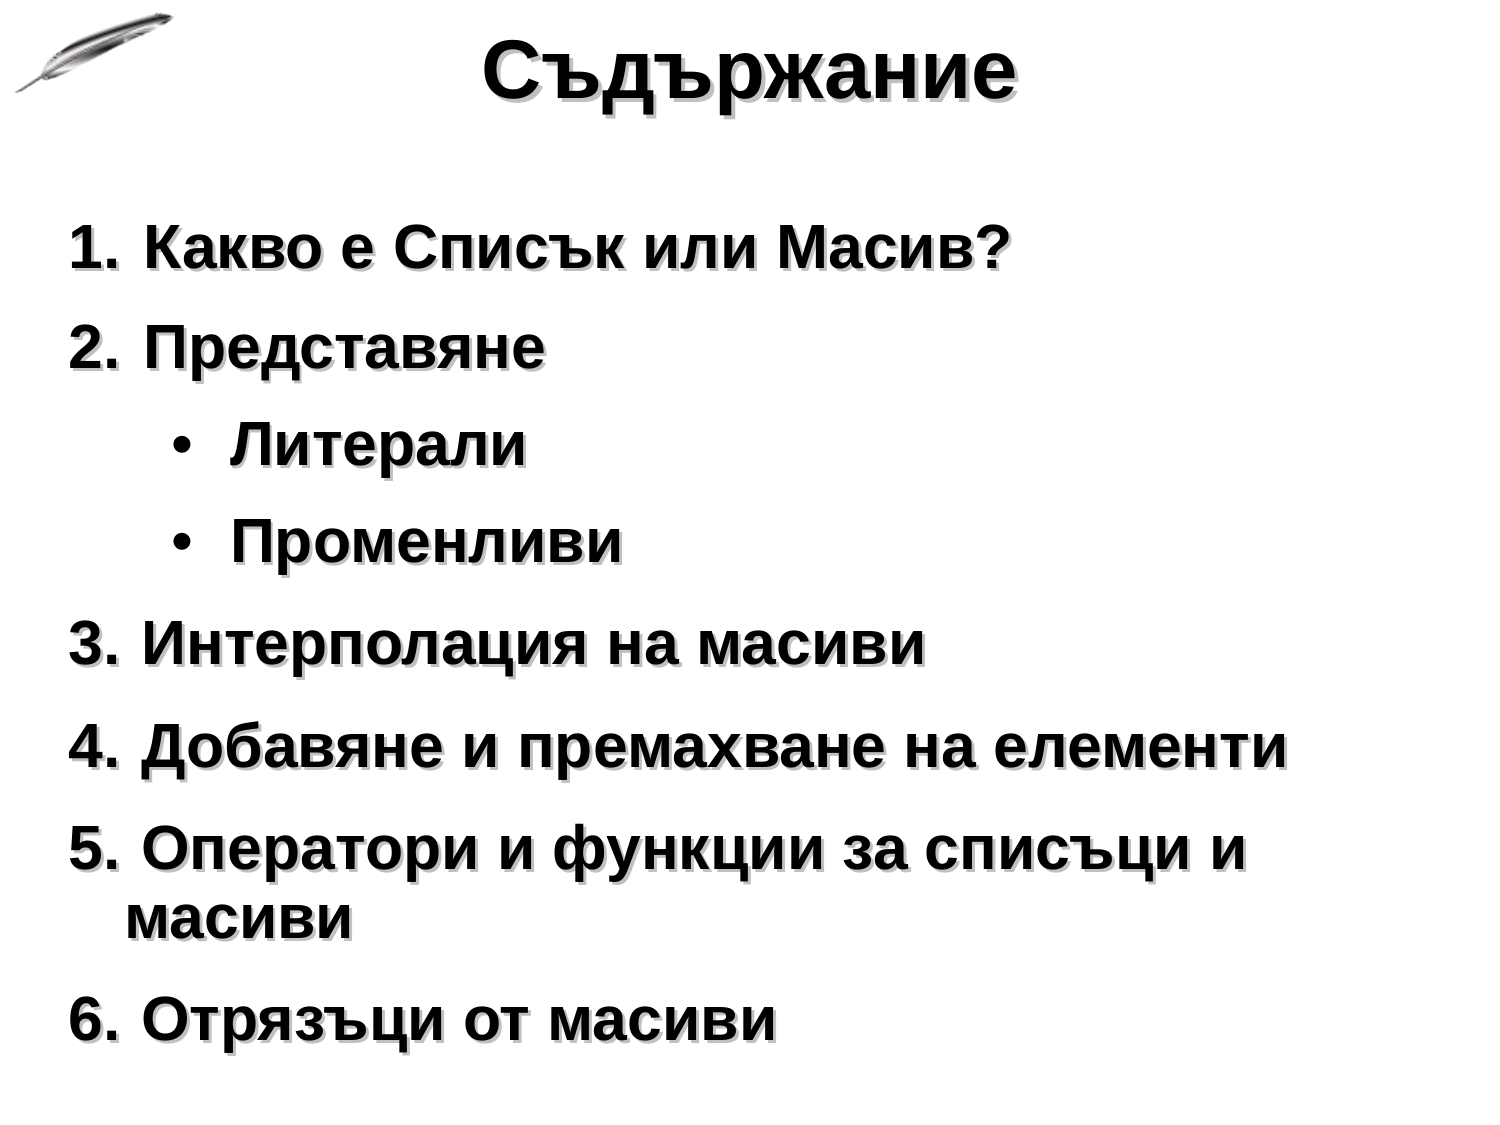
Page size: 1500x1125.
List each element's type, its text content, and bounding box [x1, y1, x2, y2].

title Съдържание [280, 0, 1220, 150]
list Какво е Списък или Масив? Представяне Литерали Променливи Интерполация на масиви Добавяне и премахване на елементи Оператори и функции за списъци и масиви Отрязъци от масиви [53, 208, 1447, 1083]
picture [11, 11, 179, 95]
